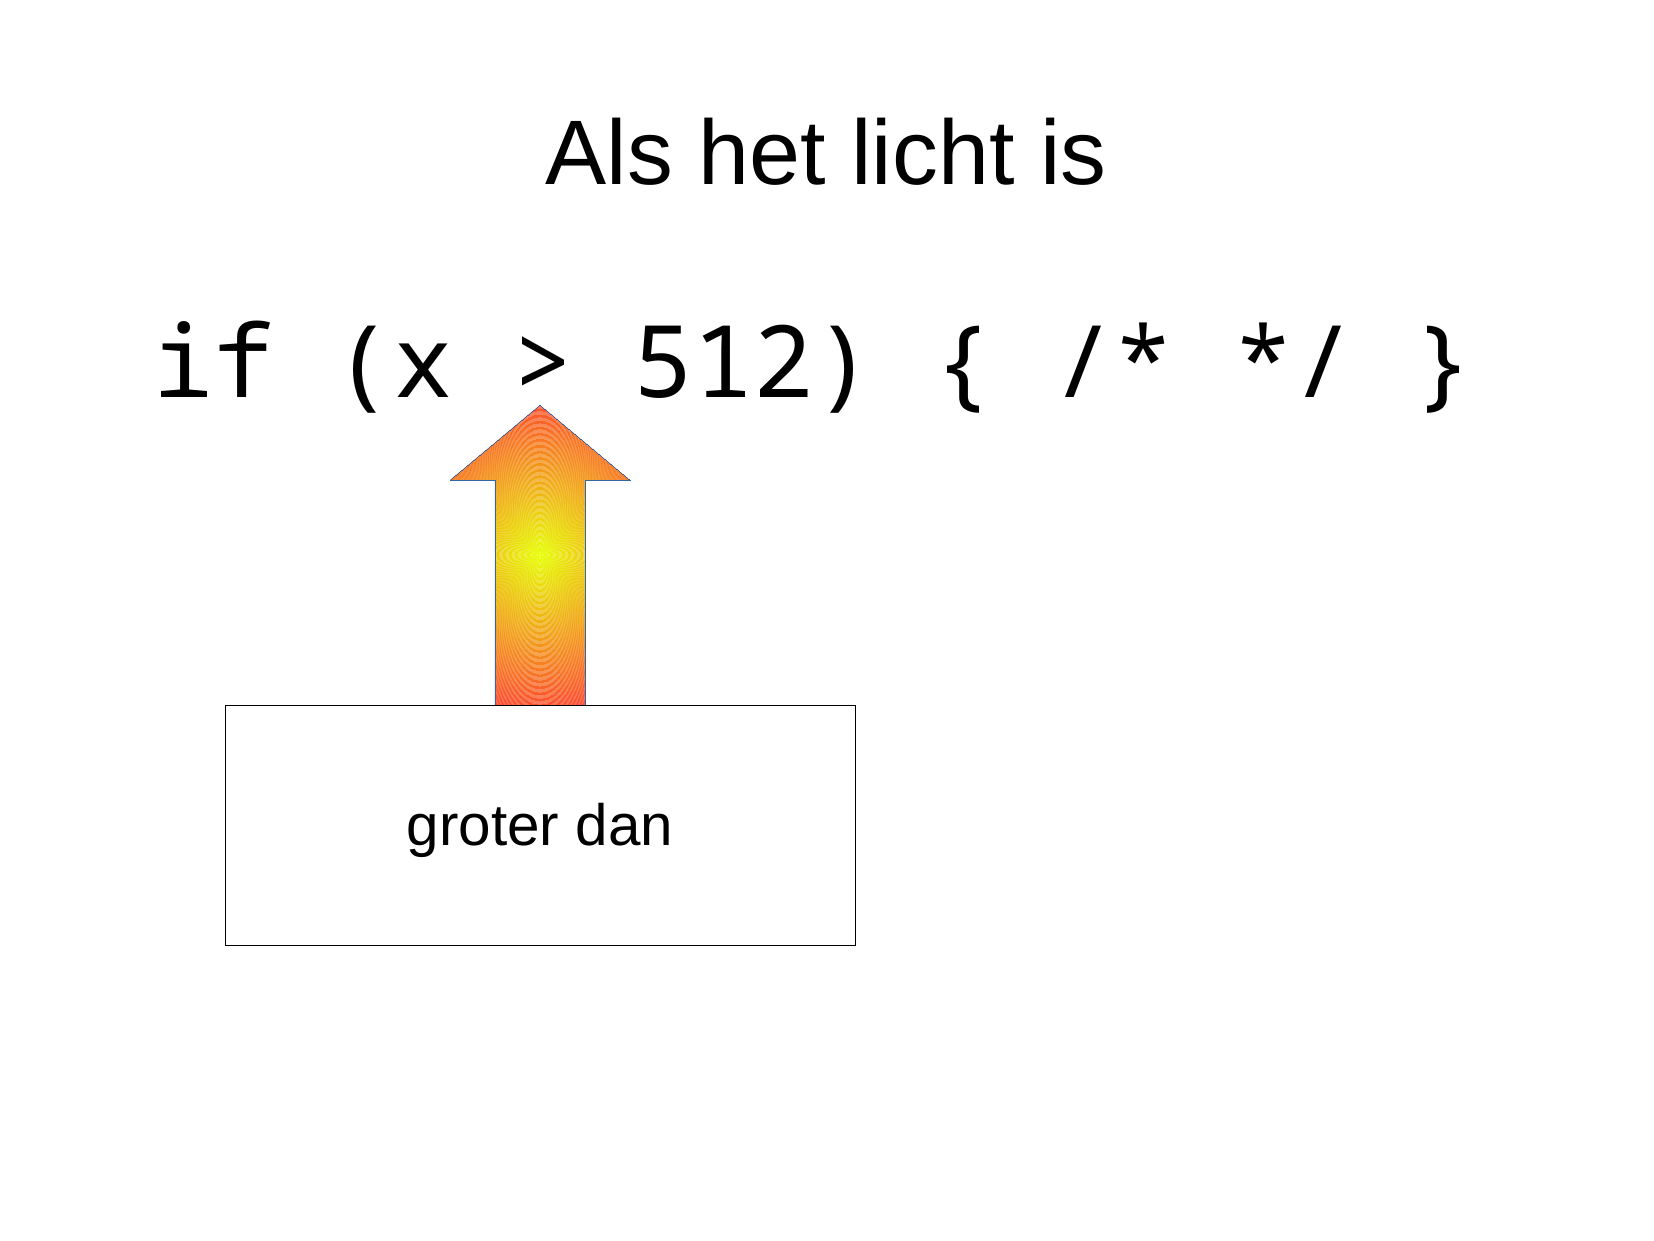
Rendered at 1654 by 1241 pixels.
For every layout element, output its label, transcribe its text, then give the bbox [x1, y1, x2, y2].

text_box [450, 405, 631, 705]
title Als het licht is [82, 49, 1571, 257]
text_box groter dan [225, 705, 856, 946]
list if (x > 512) { /* */ } [82, 290, 1571, 1010]
